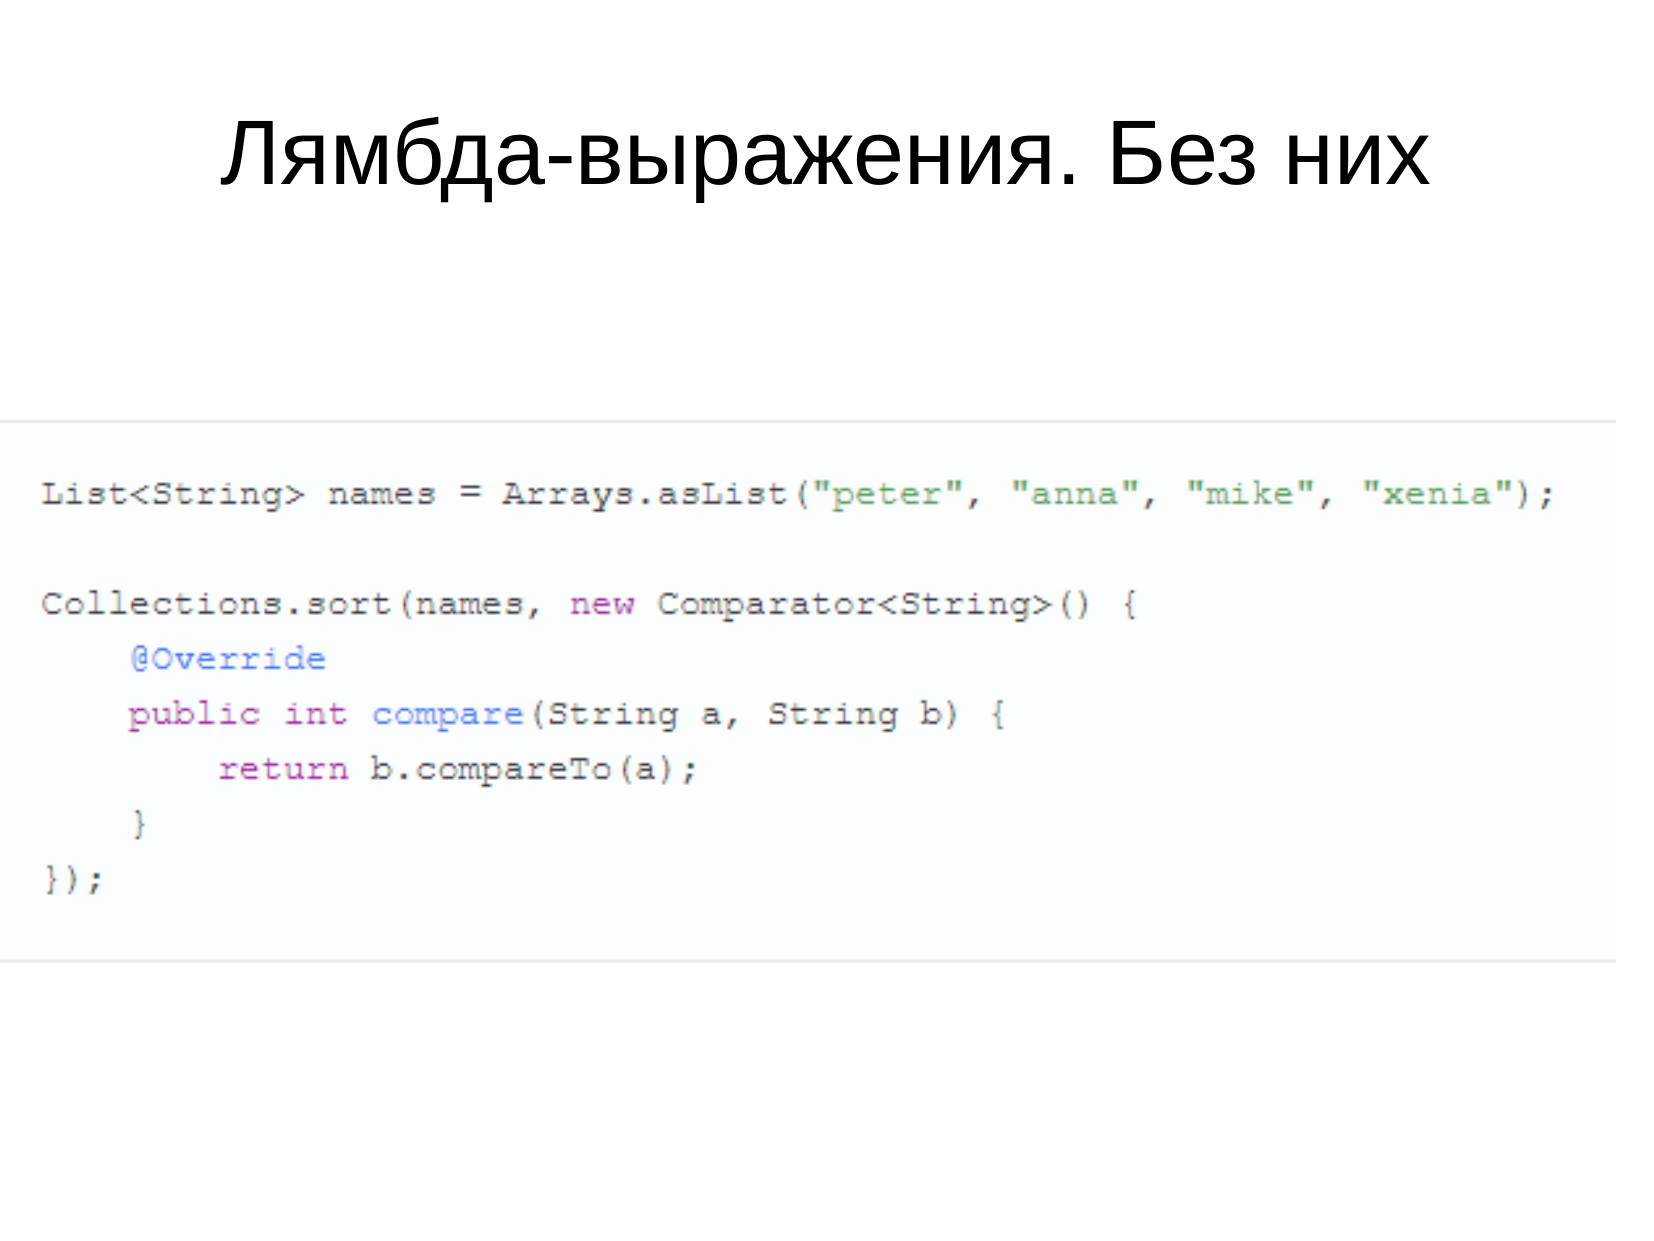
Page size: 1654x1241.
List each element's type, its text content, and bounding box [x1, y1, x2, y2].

title Лямбда-выражения. Без них [82, 49, 1571, 257]
picture [0, 413, 1616, 971]
